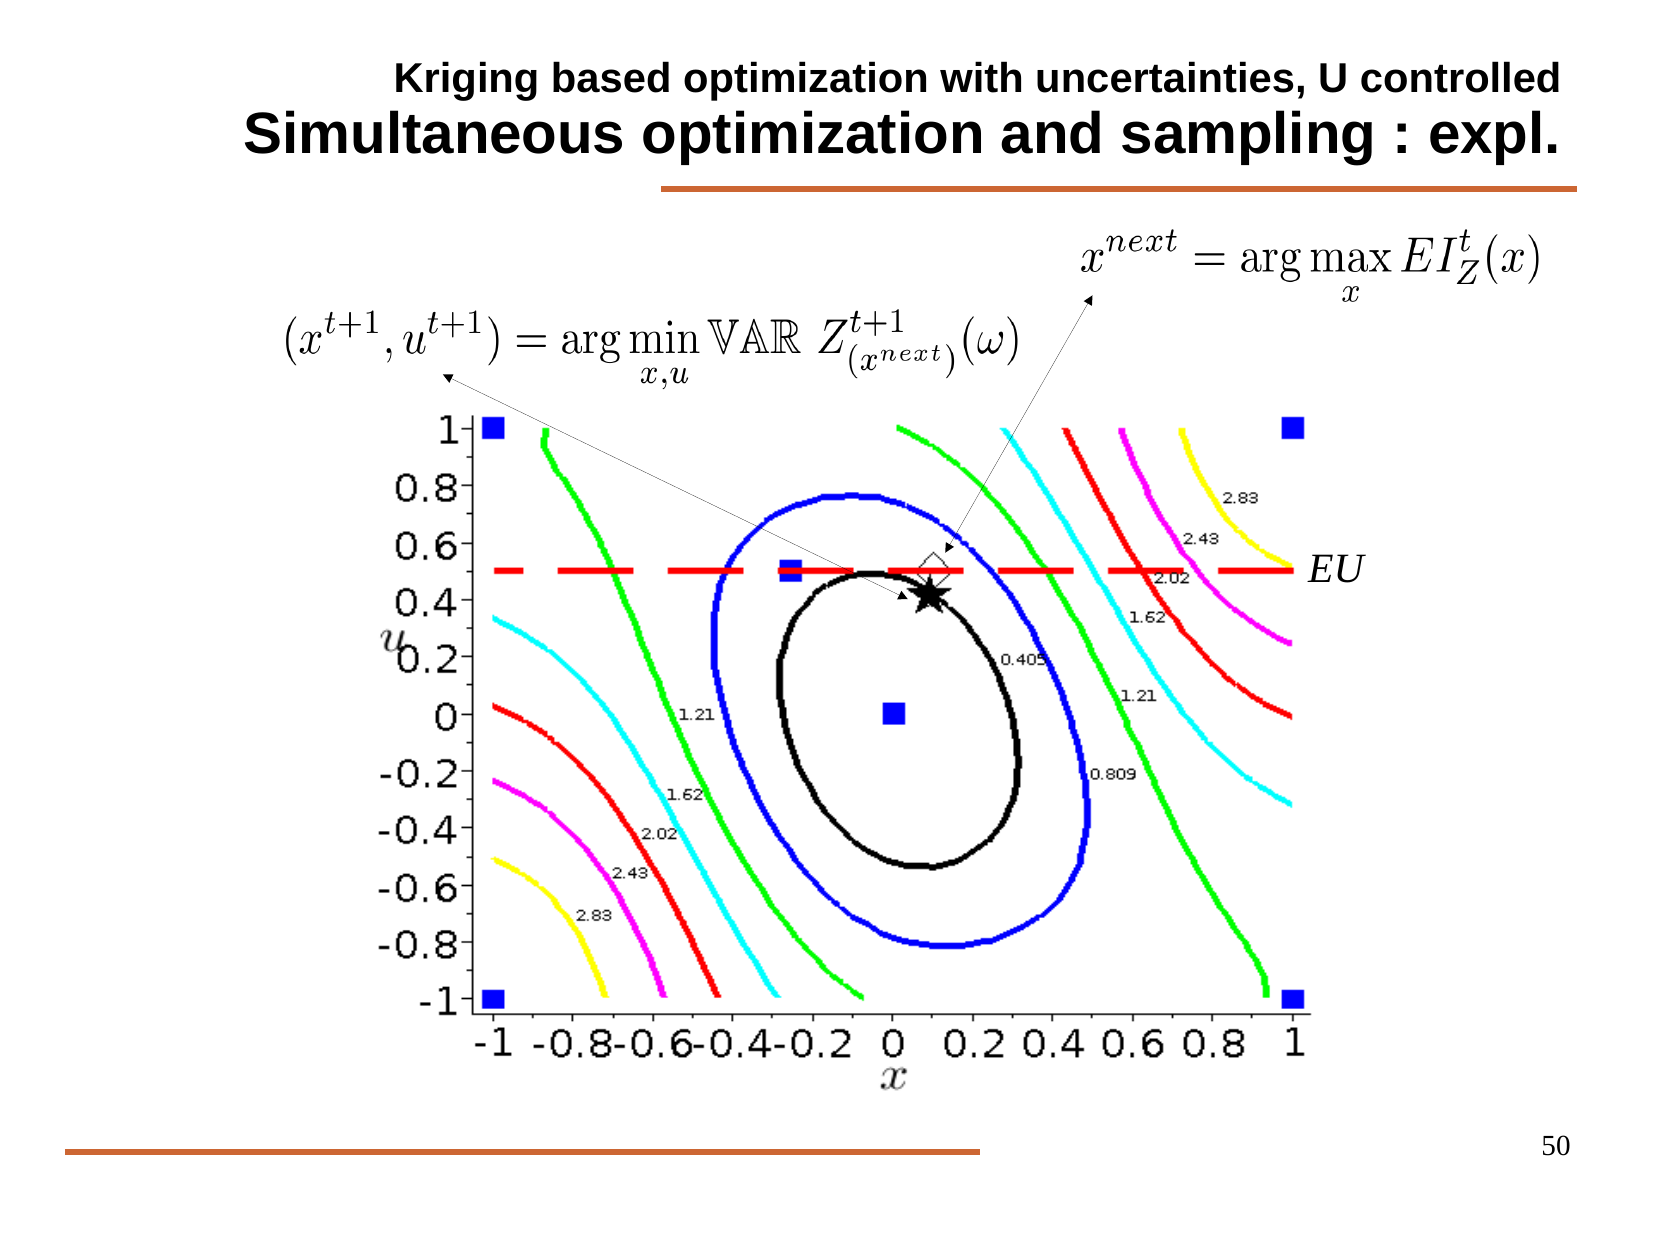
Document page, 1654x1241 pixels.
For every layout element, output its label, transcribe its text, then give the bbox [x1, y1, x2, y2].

text_box EU [1293, 537, 1501, 599]
picture [265, 265, 1344, 1123]
picture [1062, 206, 1565, 314]
text_box Kriging based optimization with uncertainties, U controlled Simultaneous optimization and sampling : expl. [218, 47, 1577, 174]
